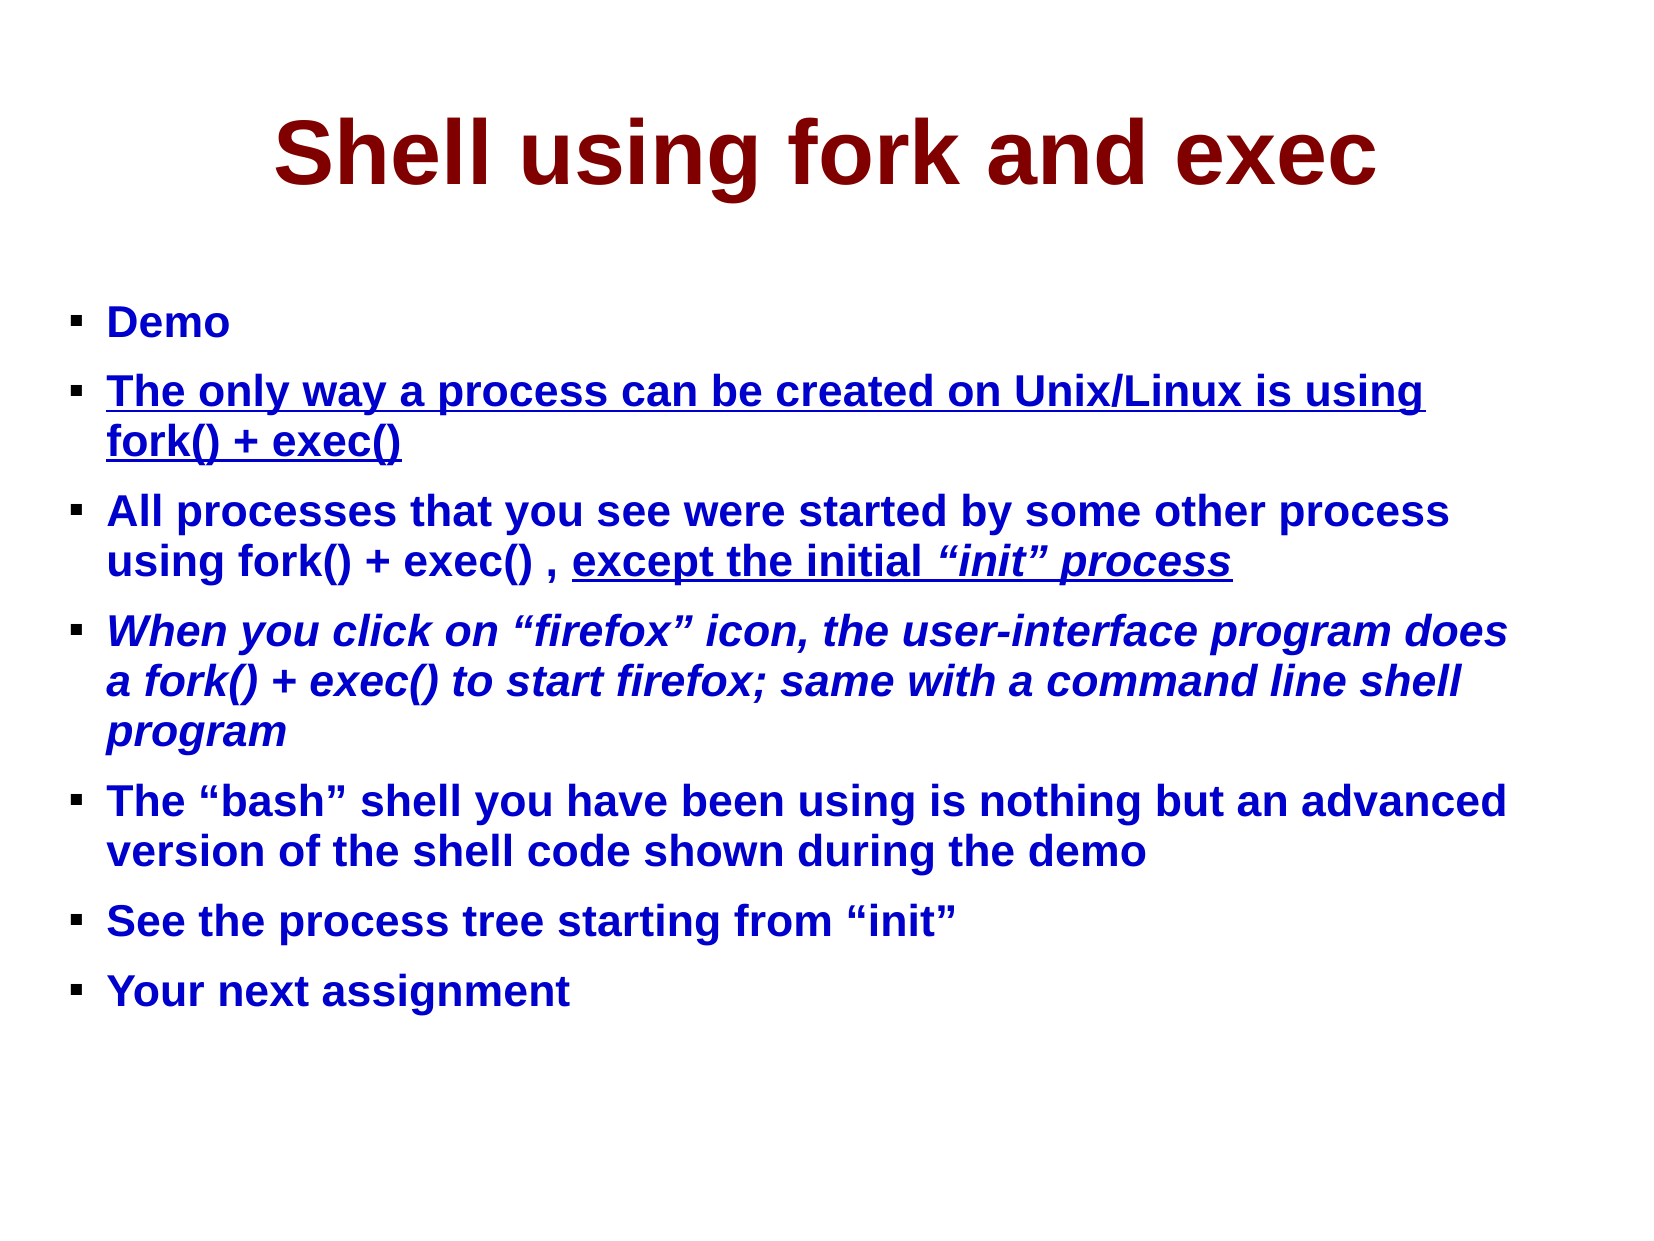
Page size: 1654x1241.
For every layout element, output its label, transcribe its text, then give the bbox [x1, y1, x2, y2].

title Shell using fork and exec [82, 49, 1571, 257]
list Demo The only way a process can be created on Unix/Linux is using fork() + exec() All processes that you see were started by some other process using fork() + exec() , except the initial “init” process When you click on “firefox” icon, the user-interface program does a fork() + exec() to start firefox; same with a command line shell program The “bash” shell you have been using is nothing but an advanced version of the shell code shown during the demo See the process tree starting from “init” Your next assignment [59, 296, 1548, 1016]
